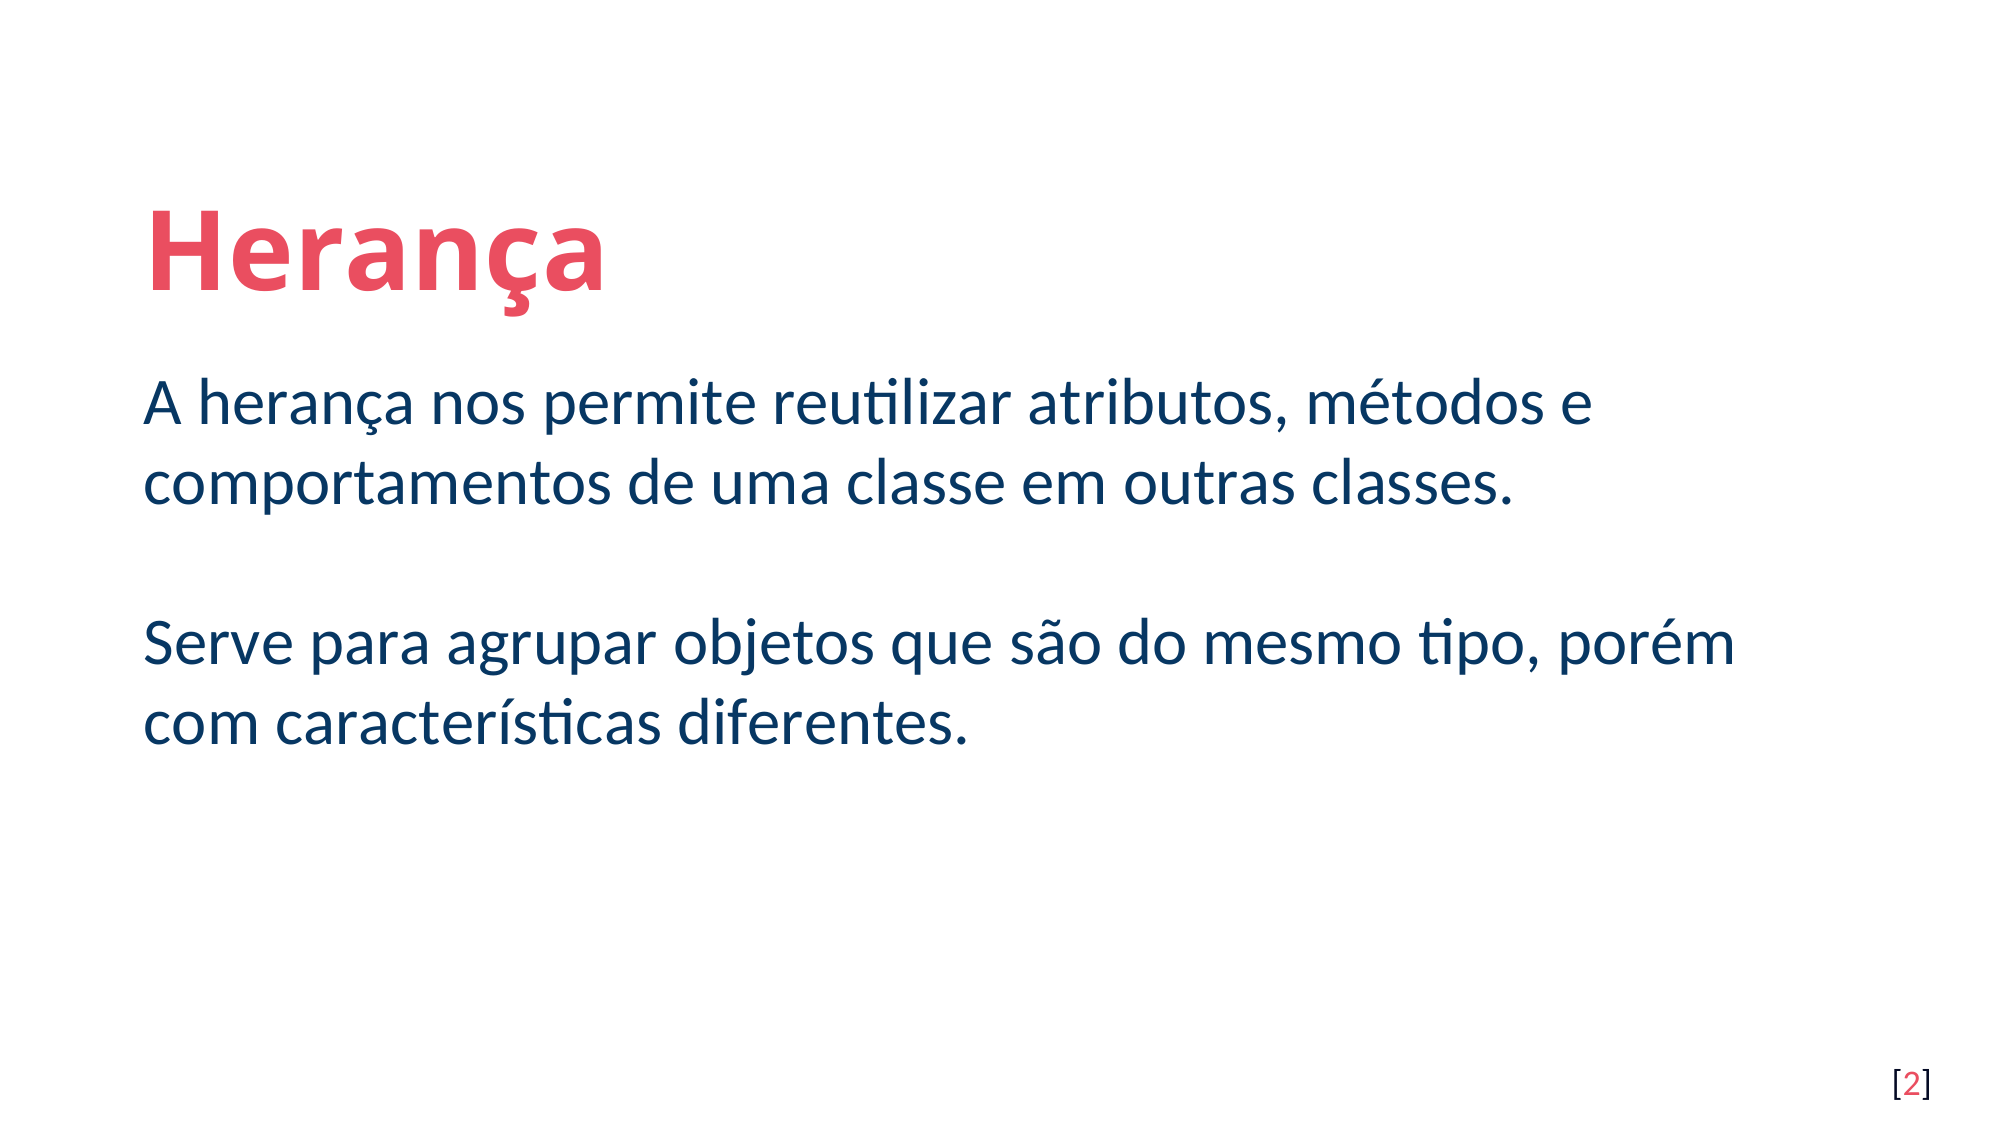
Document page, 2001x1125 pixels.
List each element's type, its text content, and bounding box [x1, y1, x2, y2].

slide_number [2] [1871, 1038, 1992, 1125]
text_box A herança nos permite reutilizar atributos, métodos e comportamentos de uma classe em outras classes. Serve para agrupar objetos que são do mesmo tipo, porém com características diferentes. [123, 324, 1878, 792]
text_box Herança [123, 139, 1878, 324]
